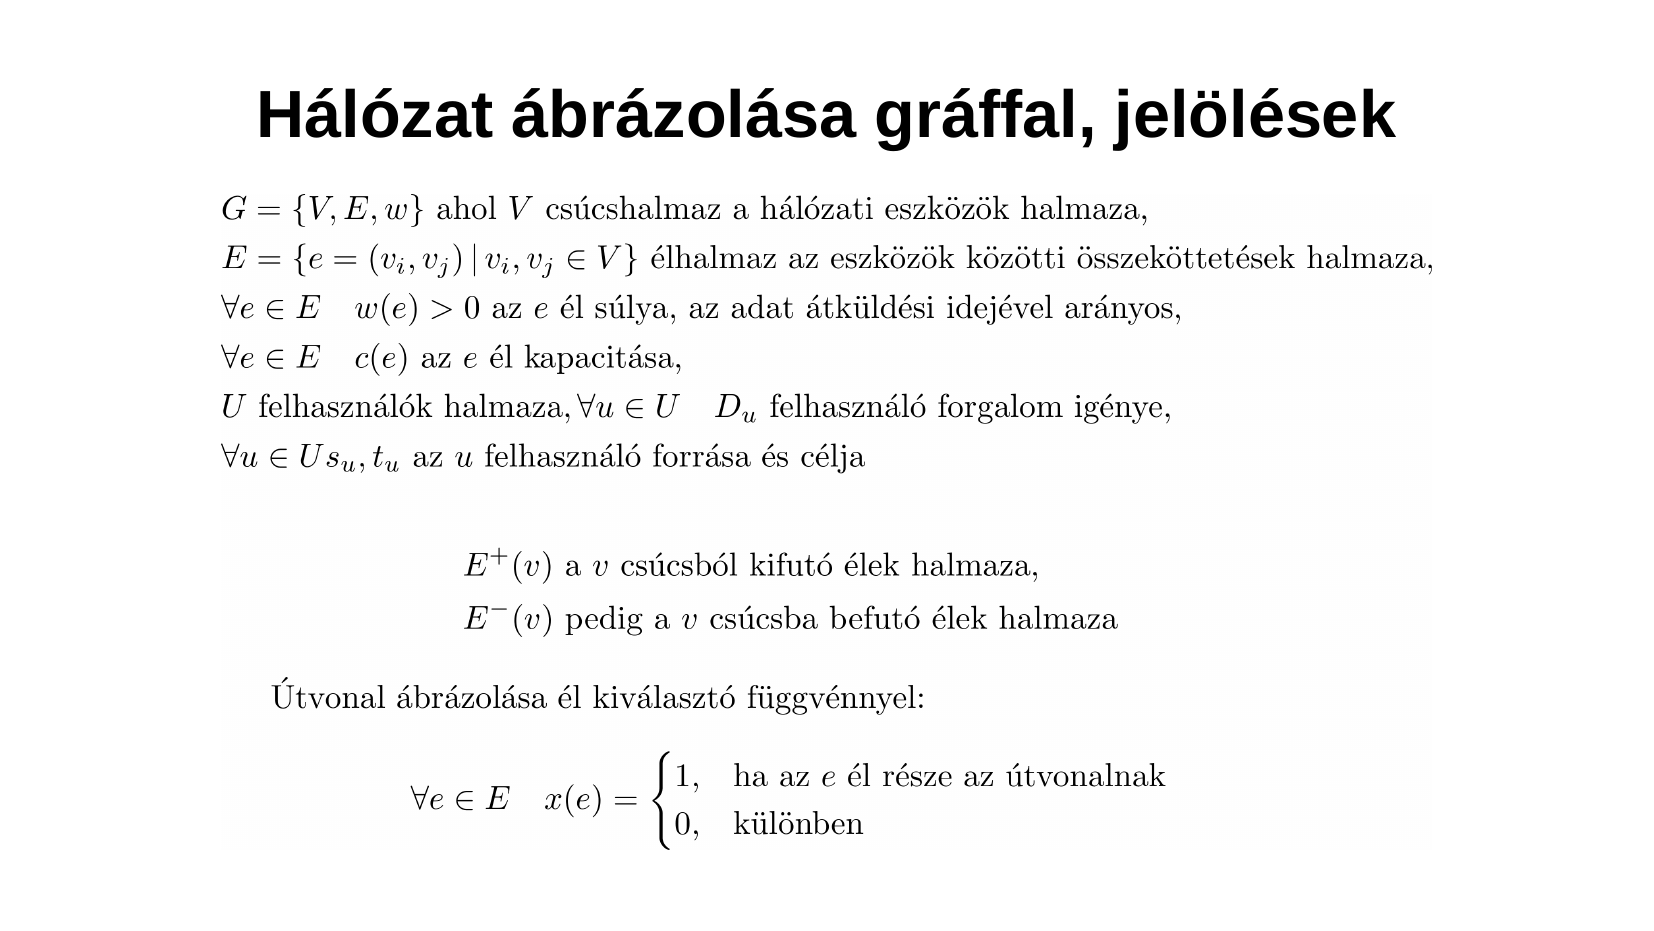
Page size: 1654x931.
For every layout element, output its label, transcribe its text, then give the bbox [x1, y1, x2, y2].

picture [221, 194, 1432, 850]
title Hálózat ábrázolása gráffal, jelölések [82, 37, 1571, 193]
